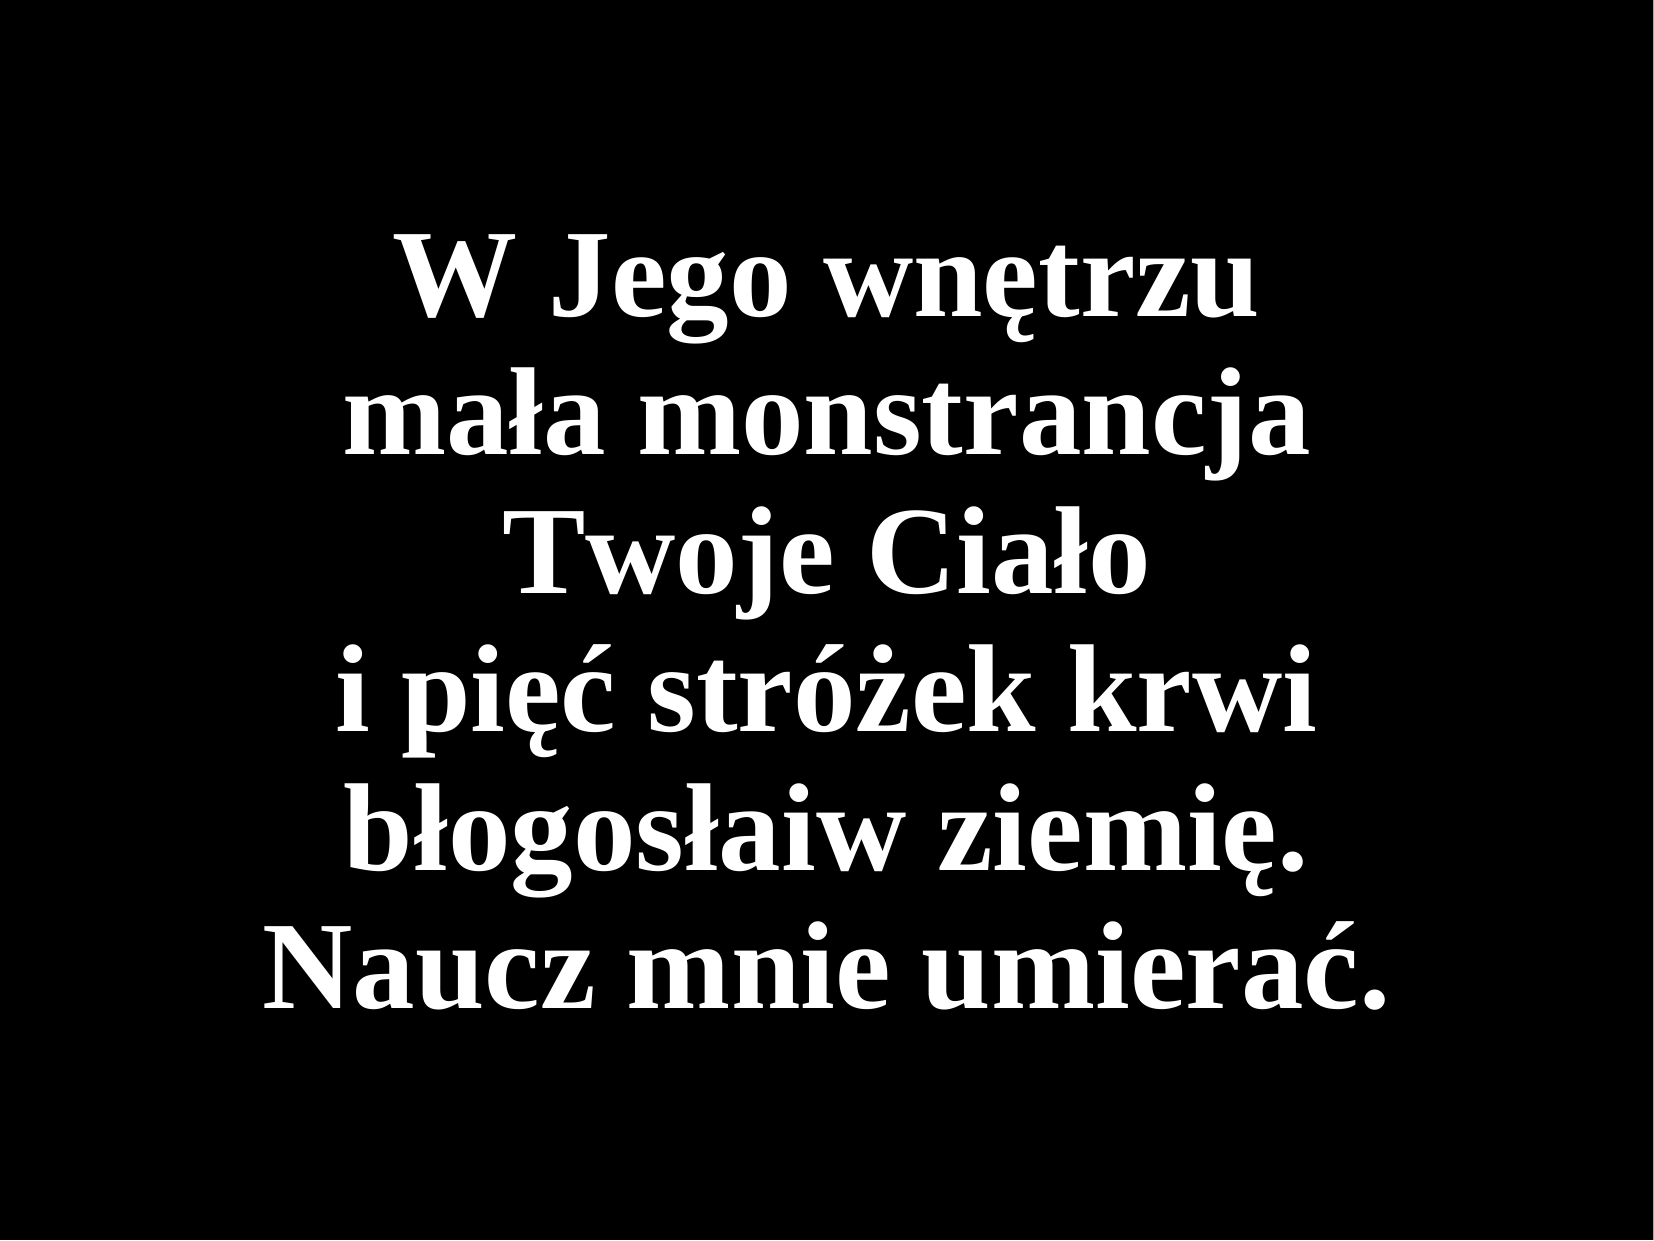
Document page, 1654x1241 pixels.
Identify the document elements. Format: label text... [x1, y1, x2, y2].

title W Jego wnętrzu mała monstrancja Twoje Ciało i pięć stróżek krwi błogosłaiw ziemię. Naucz mnie umierać. [0, 0, 1654, 1241]
